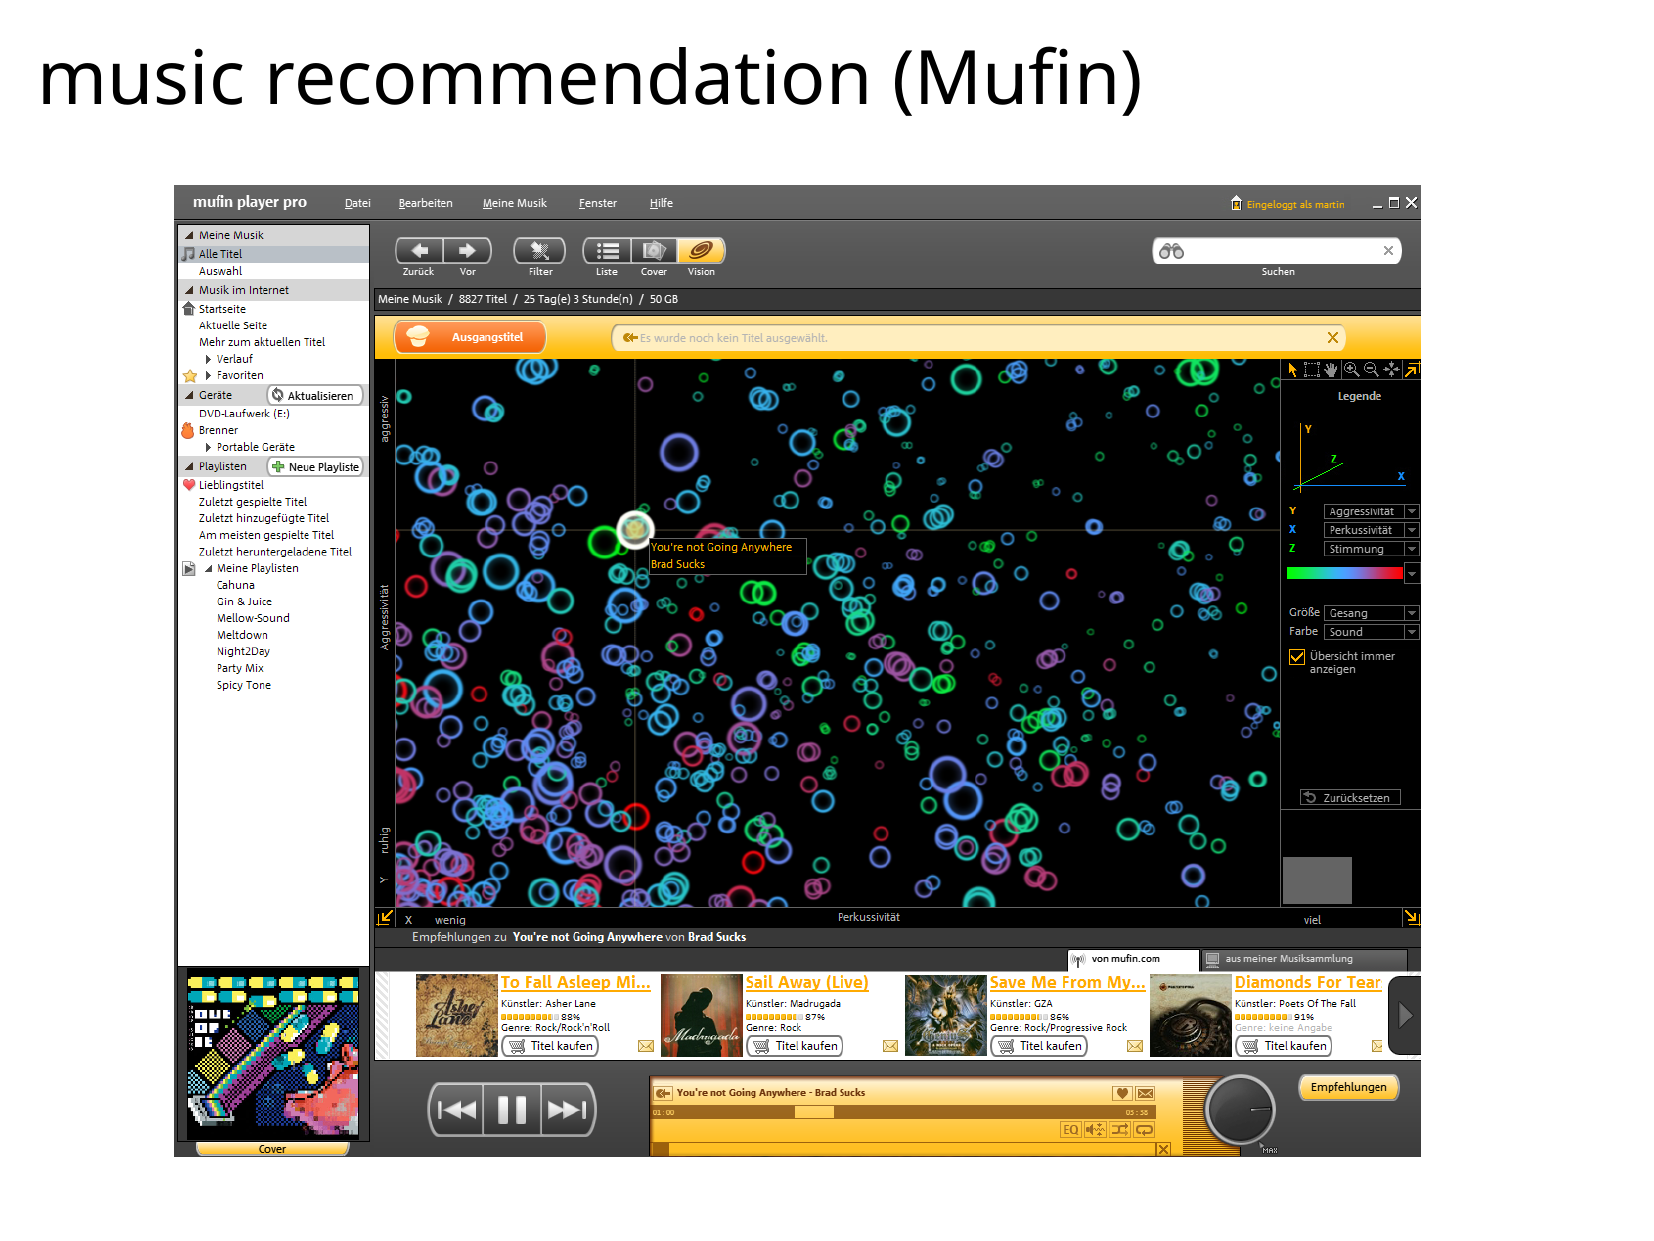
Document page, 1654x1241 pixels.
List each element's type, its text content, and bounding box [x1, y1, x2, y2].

title music recommendation (Mufin) [37, 7, 1613, 143]
picture [174, 185, 1421, 1157]
